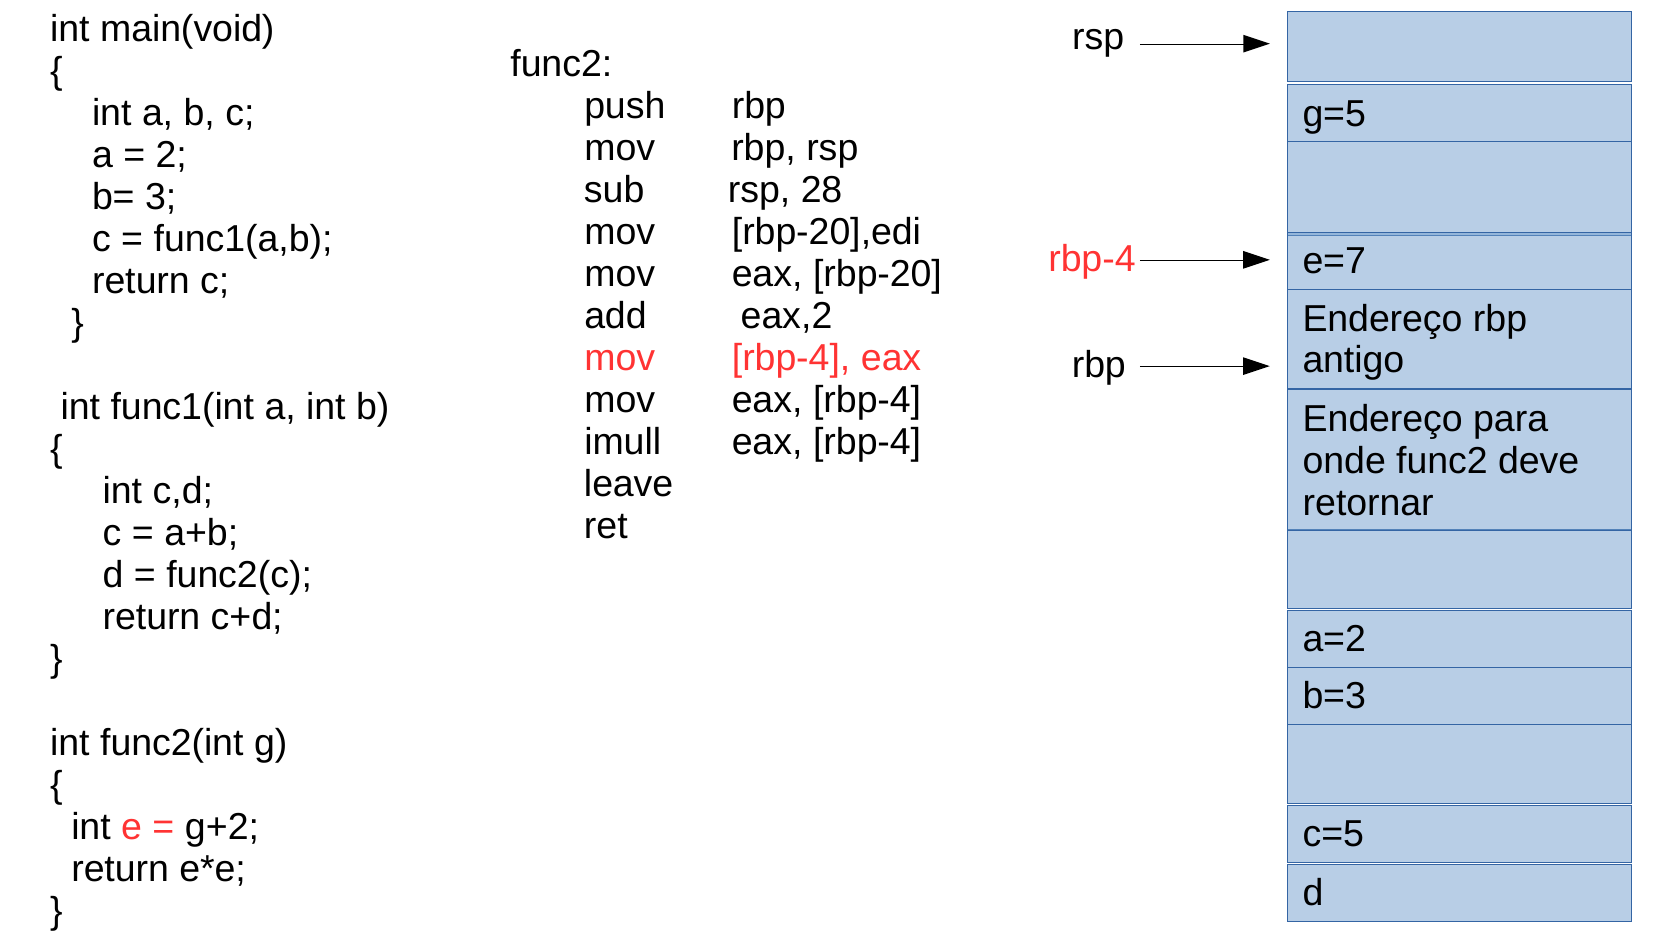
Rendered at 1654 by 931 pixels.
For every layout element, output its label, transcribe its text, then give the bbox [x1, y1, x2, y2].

text_box Endereço rbp antigo [1287, 290, 1632, 389]
text_box d [1287, 864, 1632, 922]
text_box func2: push rbp mov rbp, rsp sub rsp, 28 mov [rbp-20],edi mov eax, [rbp-20] add eax,2 mov [rbp-4], eax mov eax, [rbp-4] imull eax, [rbp-4] leave ret [495, 35, 1028, 807]
text_box g=5 [1287, 84, 1632, 142]
text_box Endereço para onde func2 deve retornar [1287, 389, 1632, 531]
text_box [1287, 531, 1632, 609]
text_box [1287, 11, 1632, 82]
text_box a=2 [1287, 610, 1632, 668]
text_box rsp [1057, 8, 1139, 66]
text_box c=5 [1287, 805, 1632, 863]
text_box [1287, 725, 1632, 804]
text_box b=3 [1287, 668, 1632, 725]
text_box int main(void) { int a, b, c; a = 2; b= 3; c = func1(a,b); return c; } int func1(int a, int b) { int c,d; c = a+b; d = func2(c); return c+d; } int func2(int g) { int e = g+2; return e*e; } [35, 0, 449, 931]
text_box rbp [1057, 335, 1141, 393]
text_box e=7 [1287, 232, 1632, 290]
text_box rbp-4 [1033, 229, 1151, 287]
text_box [1287, 142, 1632, 232]
